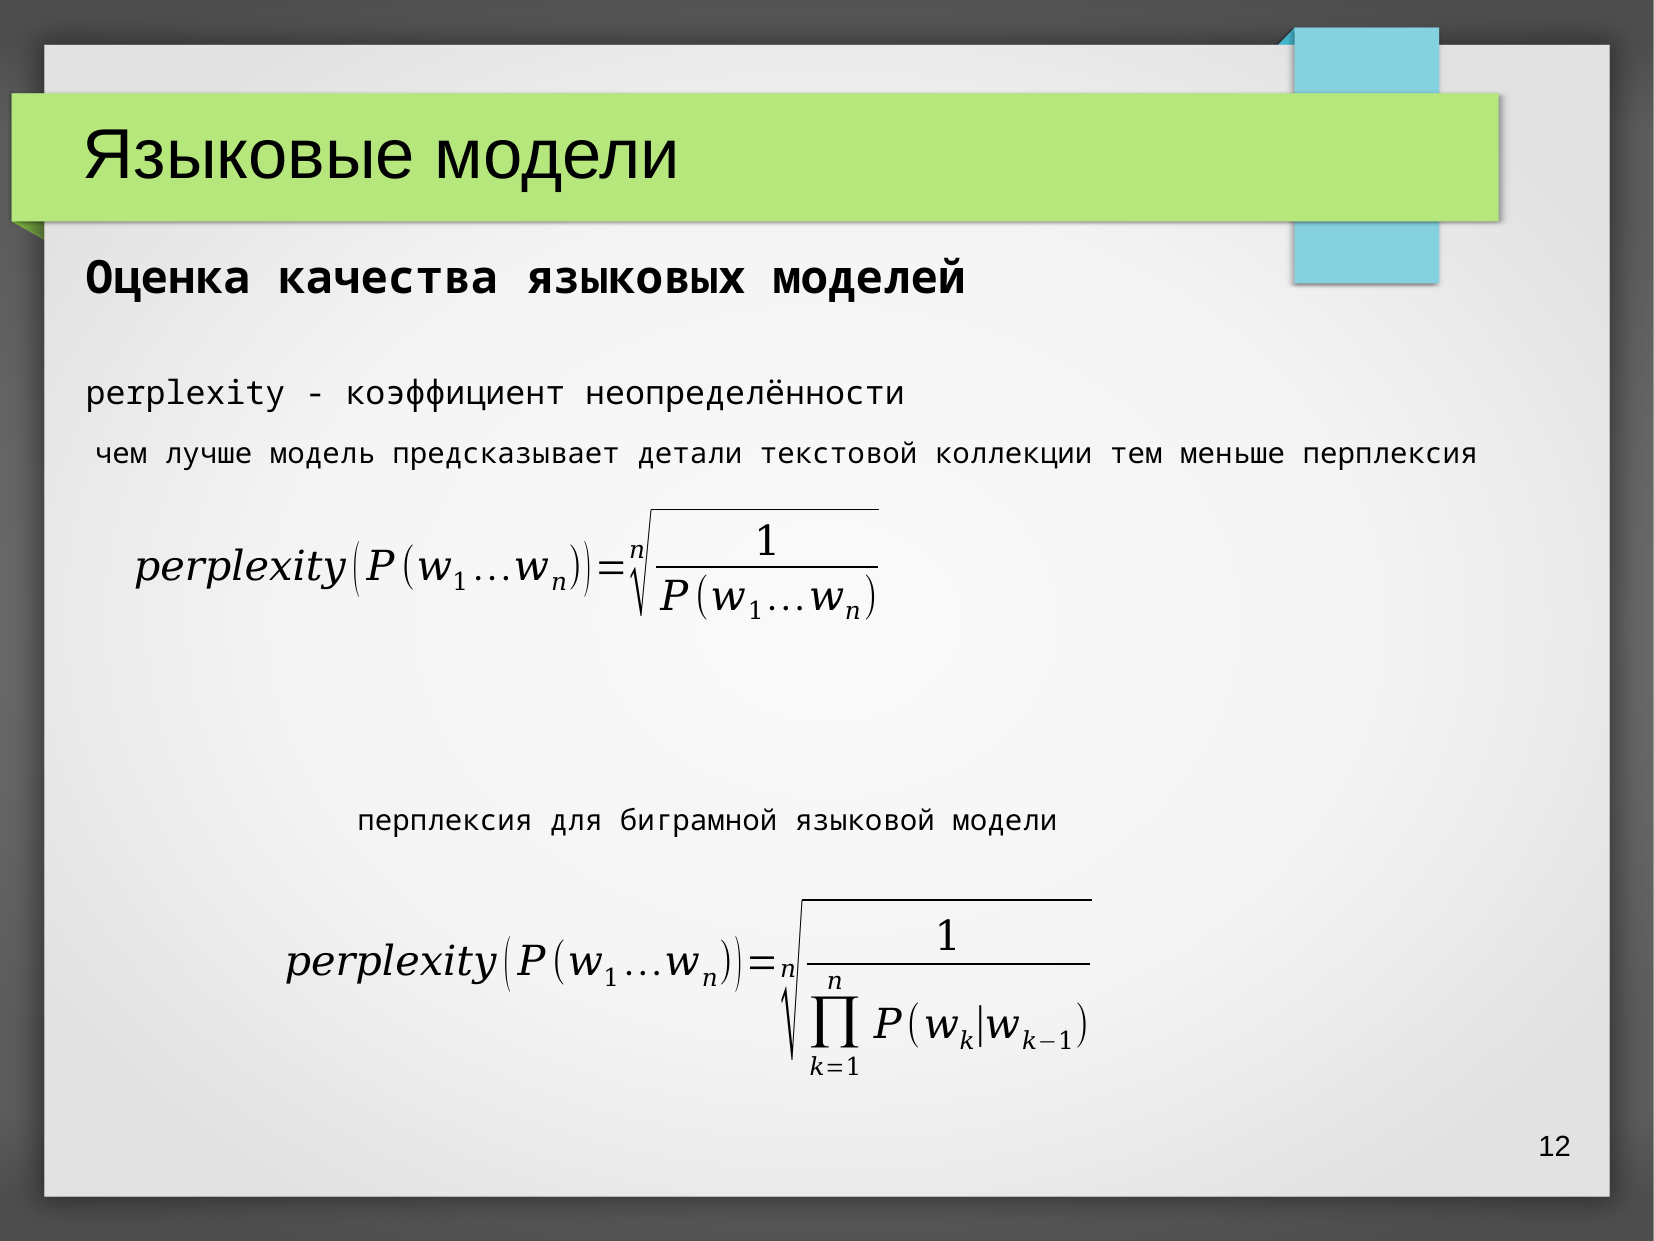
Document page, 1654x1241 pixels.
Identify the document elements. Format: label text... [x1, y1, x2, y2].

title Языковые модели [82, 94, 1264, 213]
chart [127, 507, 886, 626]
text_box чем лучше модель предсказывает детали текстовой коллекции тем меньше перплексия [80, 425, 1524, 485]
chart [278, 897, 1099, 1081]
picture [0, 0, 1654, 1241]
text_box Оценка качества языковых моделей perplexity - коэффициент неопределённости [70, 236, 1241, 451]
text_box перплексия для биграмной языковой модели [342, 791, 1099, 851]
